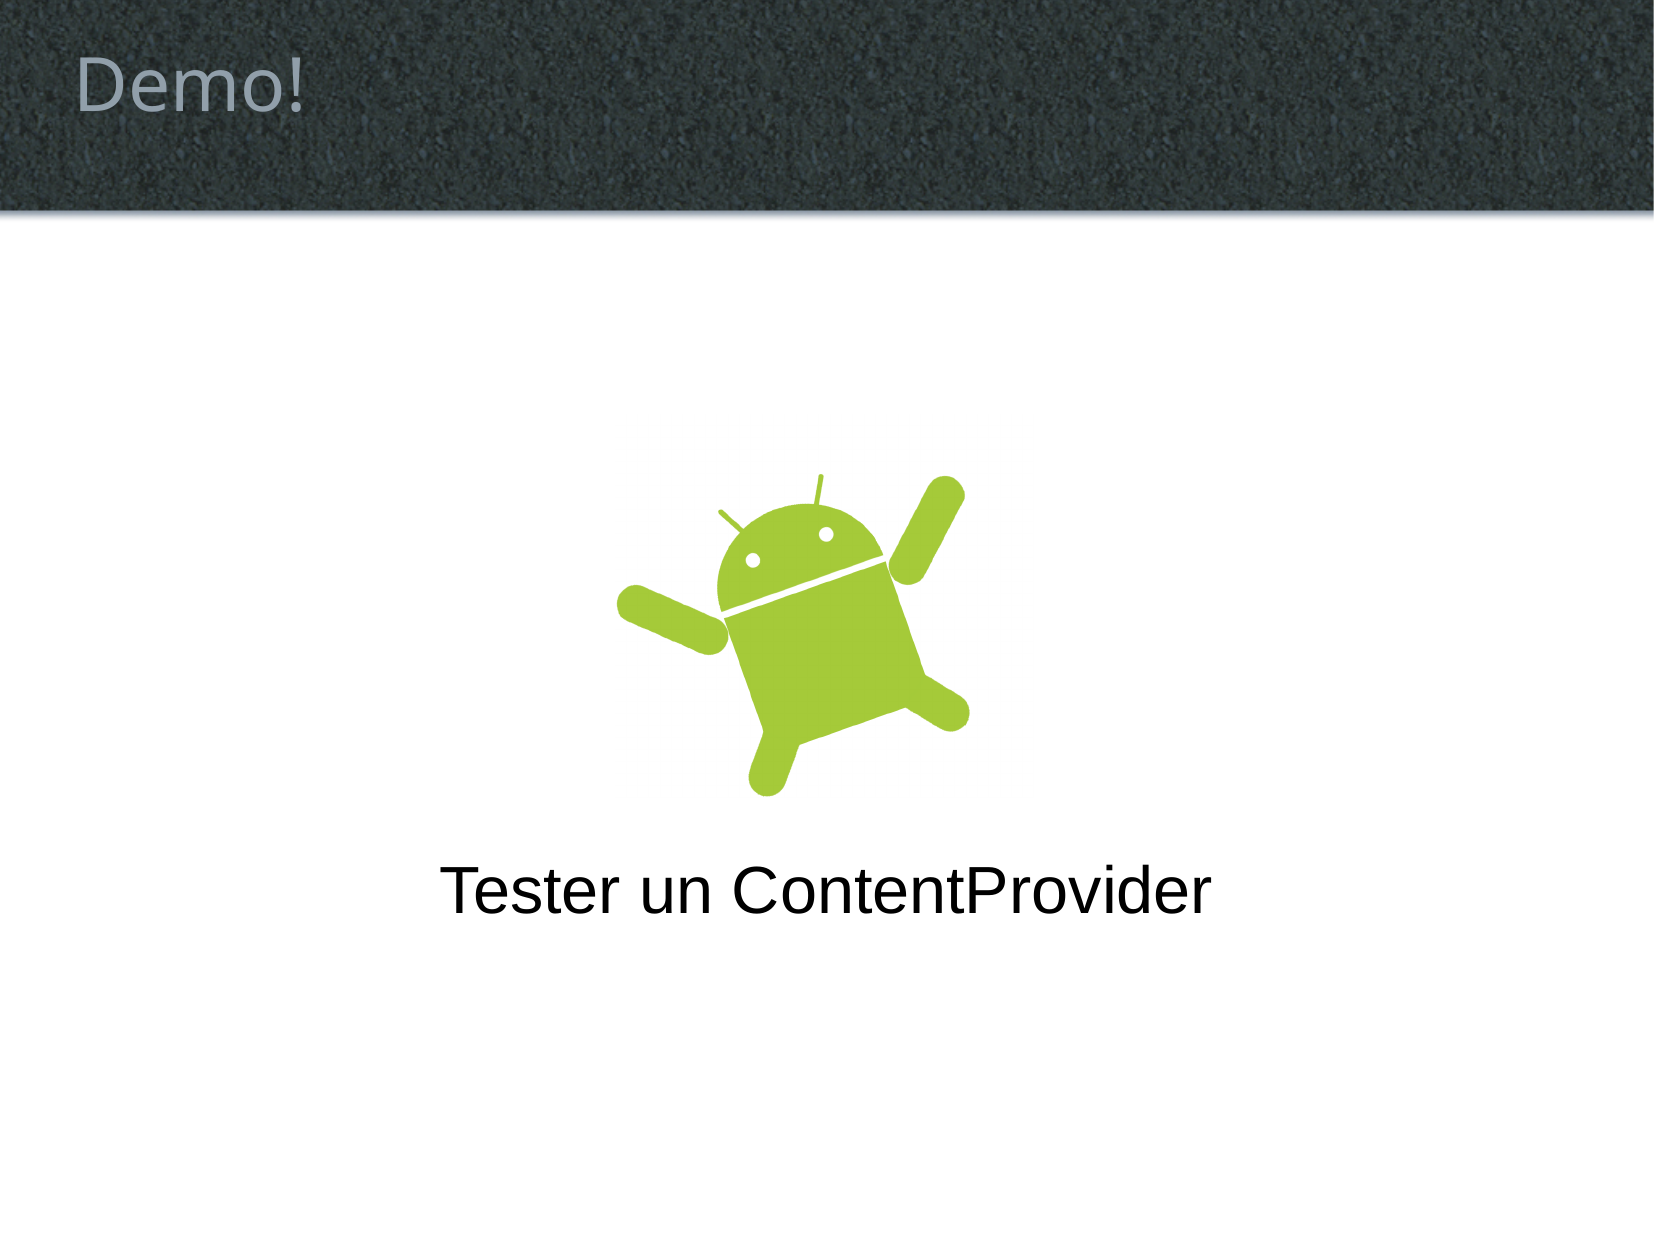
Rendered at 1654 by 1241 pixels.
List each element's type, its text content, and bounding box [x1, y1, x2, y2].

text_box Demo! [59, 23, 1554, 205]
subtitle Tester un ContentProvider [82, 679, 1571, 1102]
picture [0, 0, 1654, 1241]
